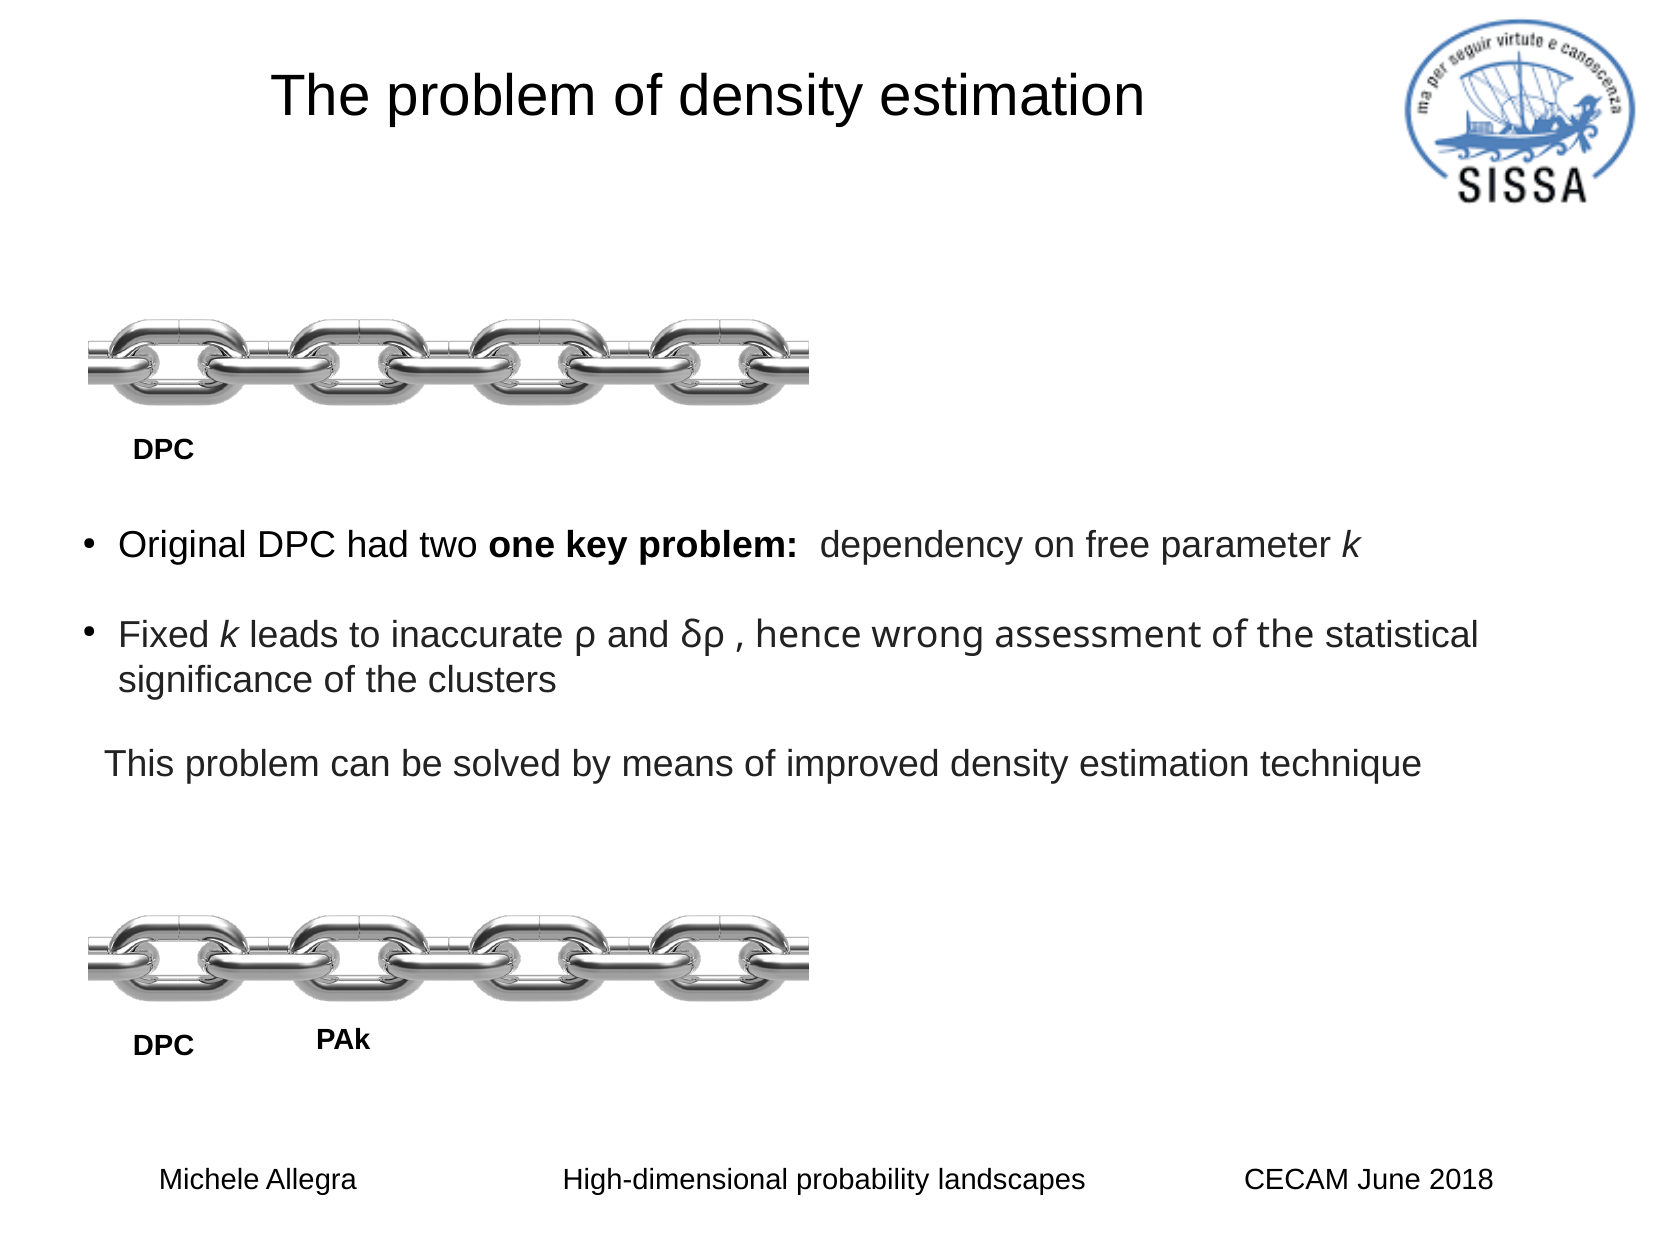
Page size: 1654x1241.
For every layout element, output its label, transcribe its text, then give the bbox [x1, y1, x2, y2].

title Michele Allegra High-dimensional probability landscapes CECAM June 2018 [809, 1141, 1571, 1217]
text_box PAk [301, 1015, 432, 1087]
text_box DPC [118, 1021, 249, 1093]
picture [88, 73, 809, 650]
picture [1391, 16, 1652, 207]
title The problem of density estimation [82, 44, 1335, 147]
picture [88, 669, 809, 1241]
text_box DPC [118, 425, 249, 497]
subtitle Original DPC had two one key problem: dependency on free parameter k Fixed k leads to inaccurate ρ and δρ , hence wrong assessment of the statistical significance of the clusters This problem can be solved by means of improved density estimation technique [82, 198, 1571, 1111]
